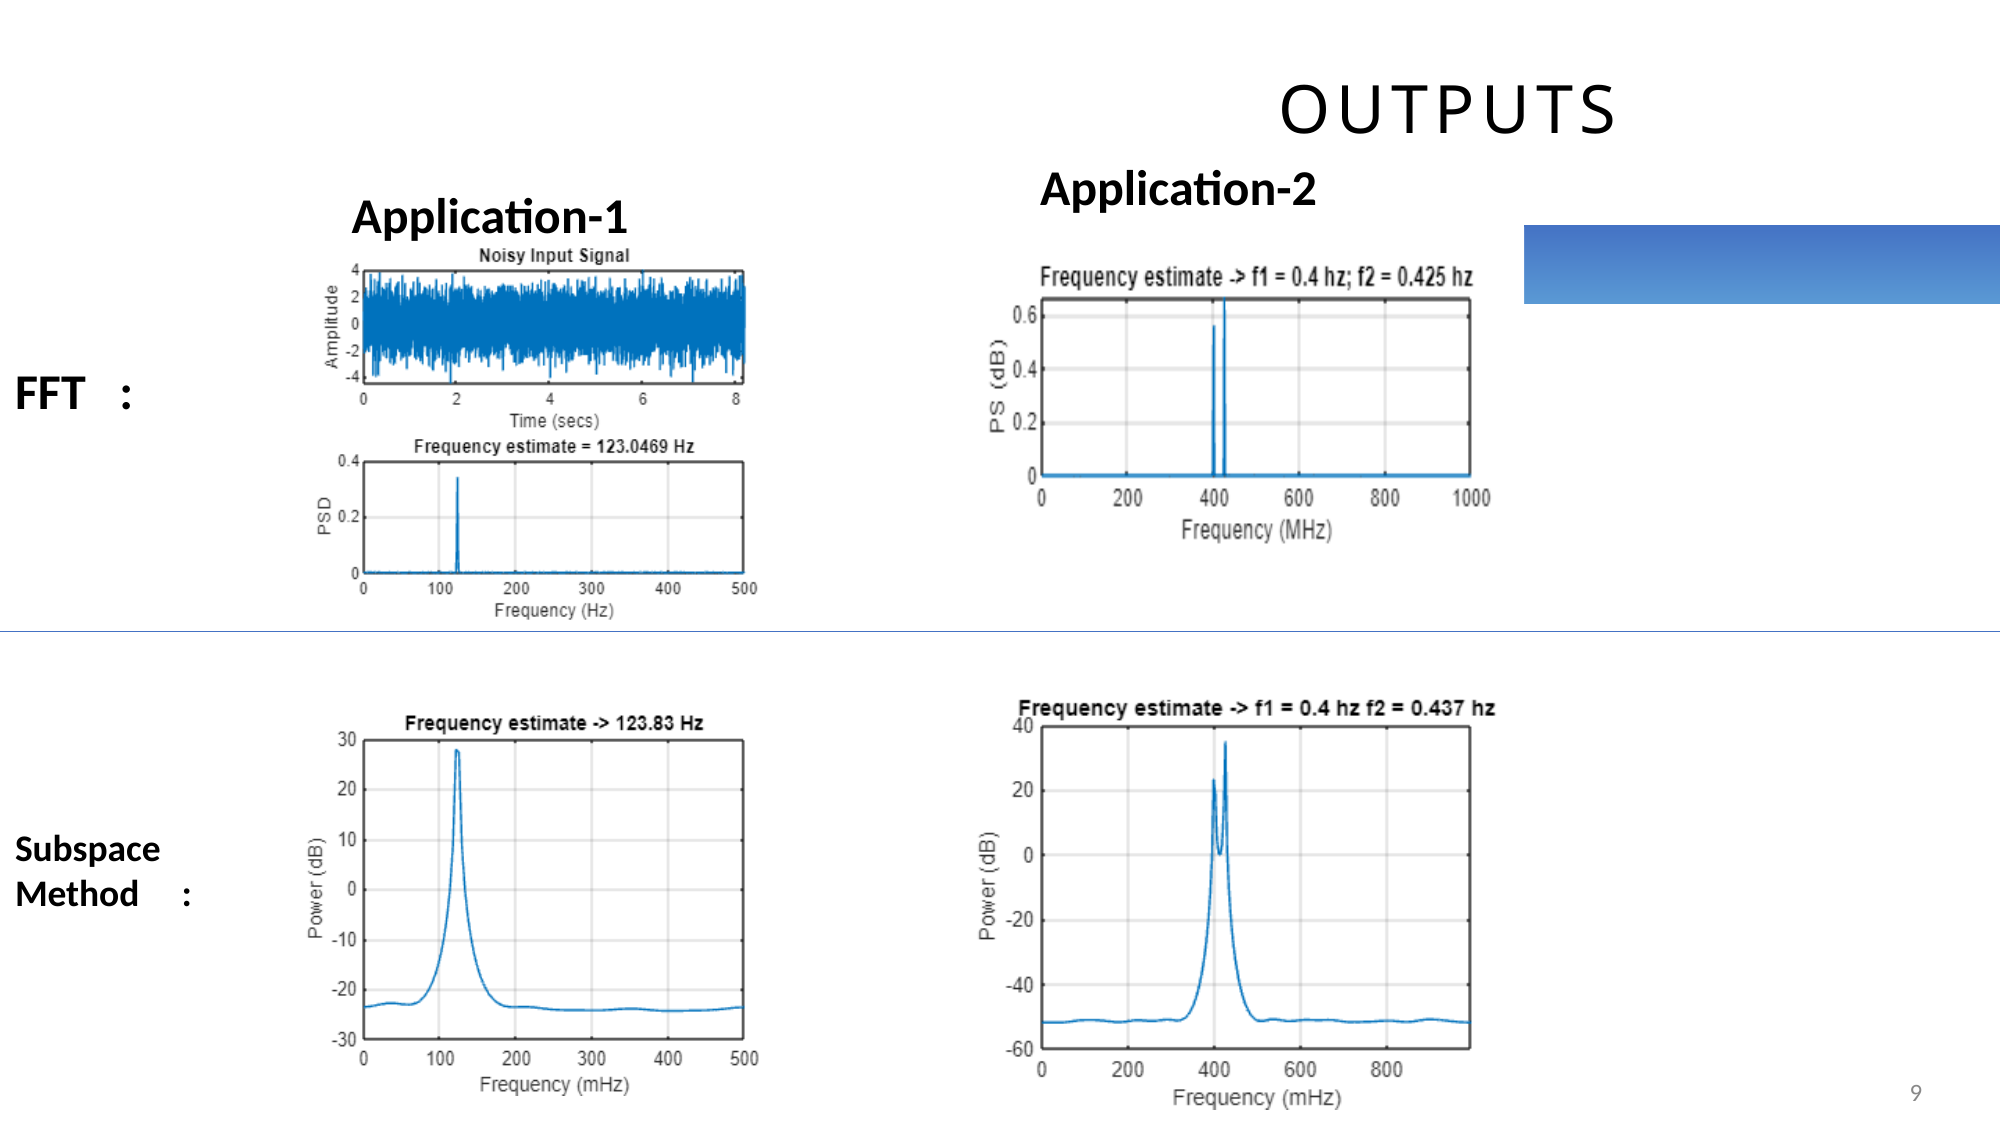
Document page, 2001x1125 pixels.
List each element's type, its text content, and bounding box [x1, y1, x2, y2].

text_box FFT : [0, 351, 421, 428]
picture [970, 694, 1525, 1110]
text_box Application-1 [336, 176, 843, 253]
picture [970, 227, 1525, 546]
text_box Application-2 [1025, 147, 1532, 224]
text_box Subspace Method : [0, 816, 507, 923]
title Outputs [1278, 59, 1938, 155]
picture [300, 710, 792, 1096]
picture [300, 232, 792, 631]
text_box 8 [1894, 1061, 1968, 1121]
